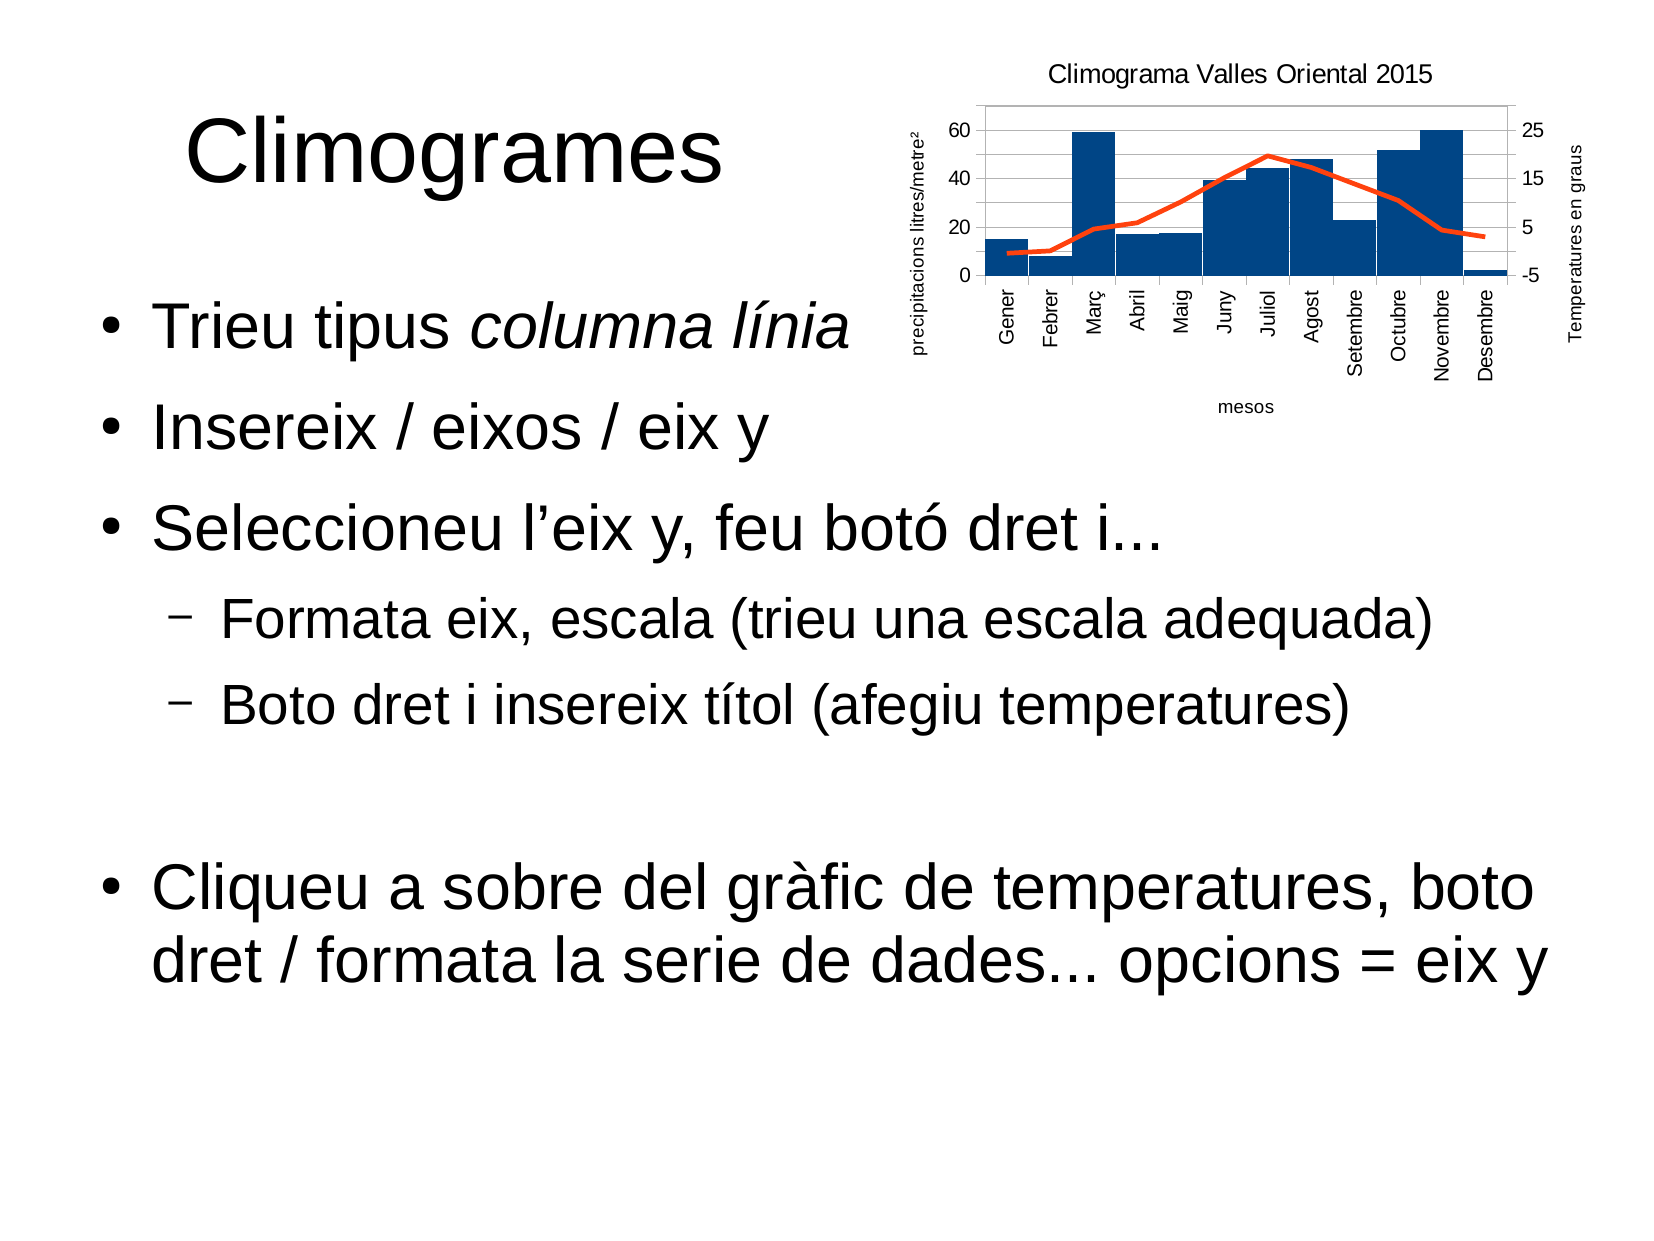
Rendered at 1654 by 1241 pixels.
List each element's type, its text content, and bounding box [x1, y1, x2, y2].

list Trieu tipus columna línia Insereix / eixos / eix y Seleccioneu l’eix y, feu botó dret i... Formata eix, escala (trieu una escala adequada) Boto dret i insereix títol (afegiu temperatures) Cliqueu a sobre del gràfic de temperatures, boto dret / formata la serie de dades... opcions = eix y [82, 290, 1571, 1010]
title Climogrames [153, 47, 756, 255]
chart [874, 35, 1607, 449]
